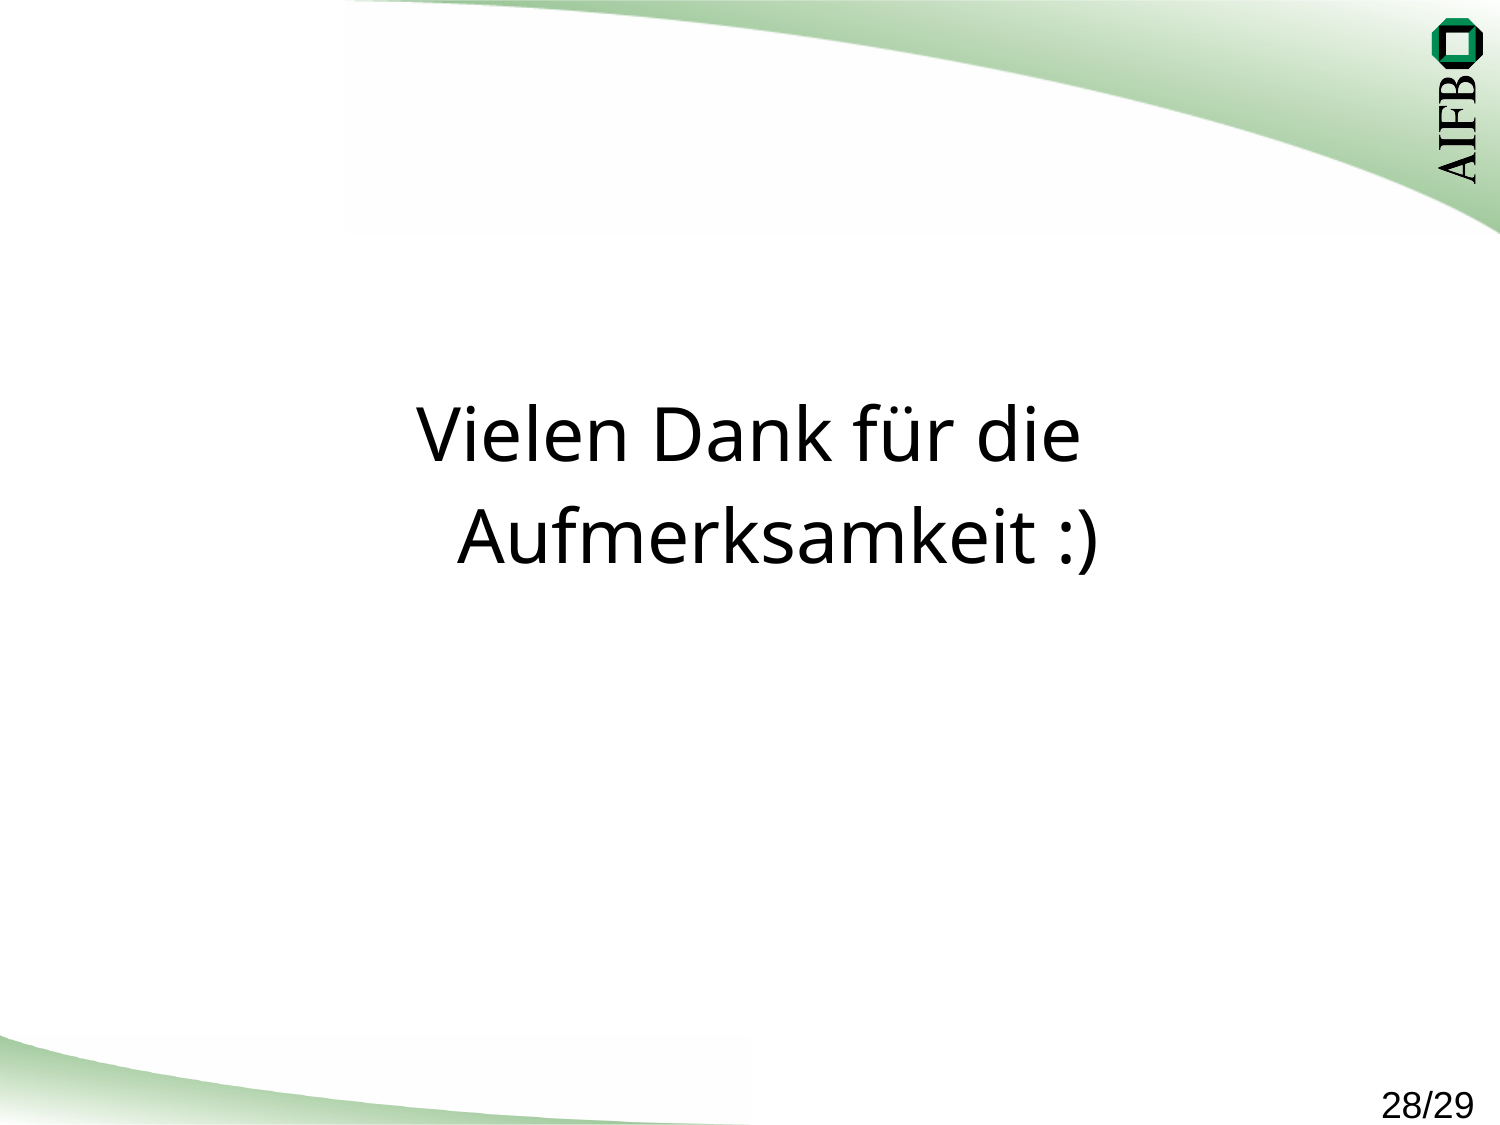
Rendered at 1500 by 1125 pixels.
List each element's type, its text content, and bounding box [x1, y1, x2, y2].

picture [0, 1035, 751, 1125]
list Vielen Dank für die Aufmerksamkeit :) [75, 373, 1426, 1057]
picture [345, 0, 1500, 234]
